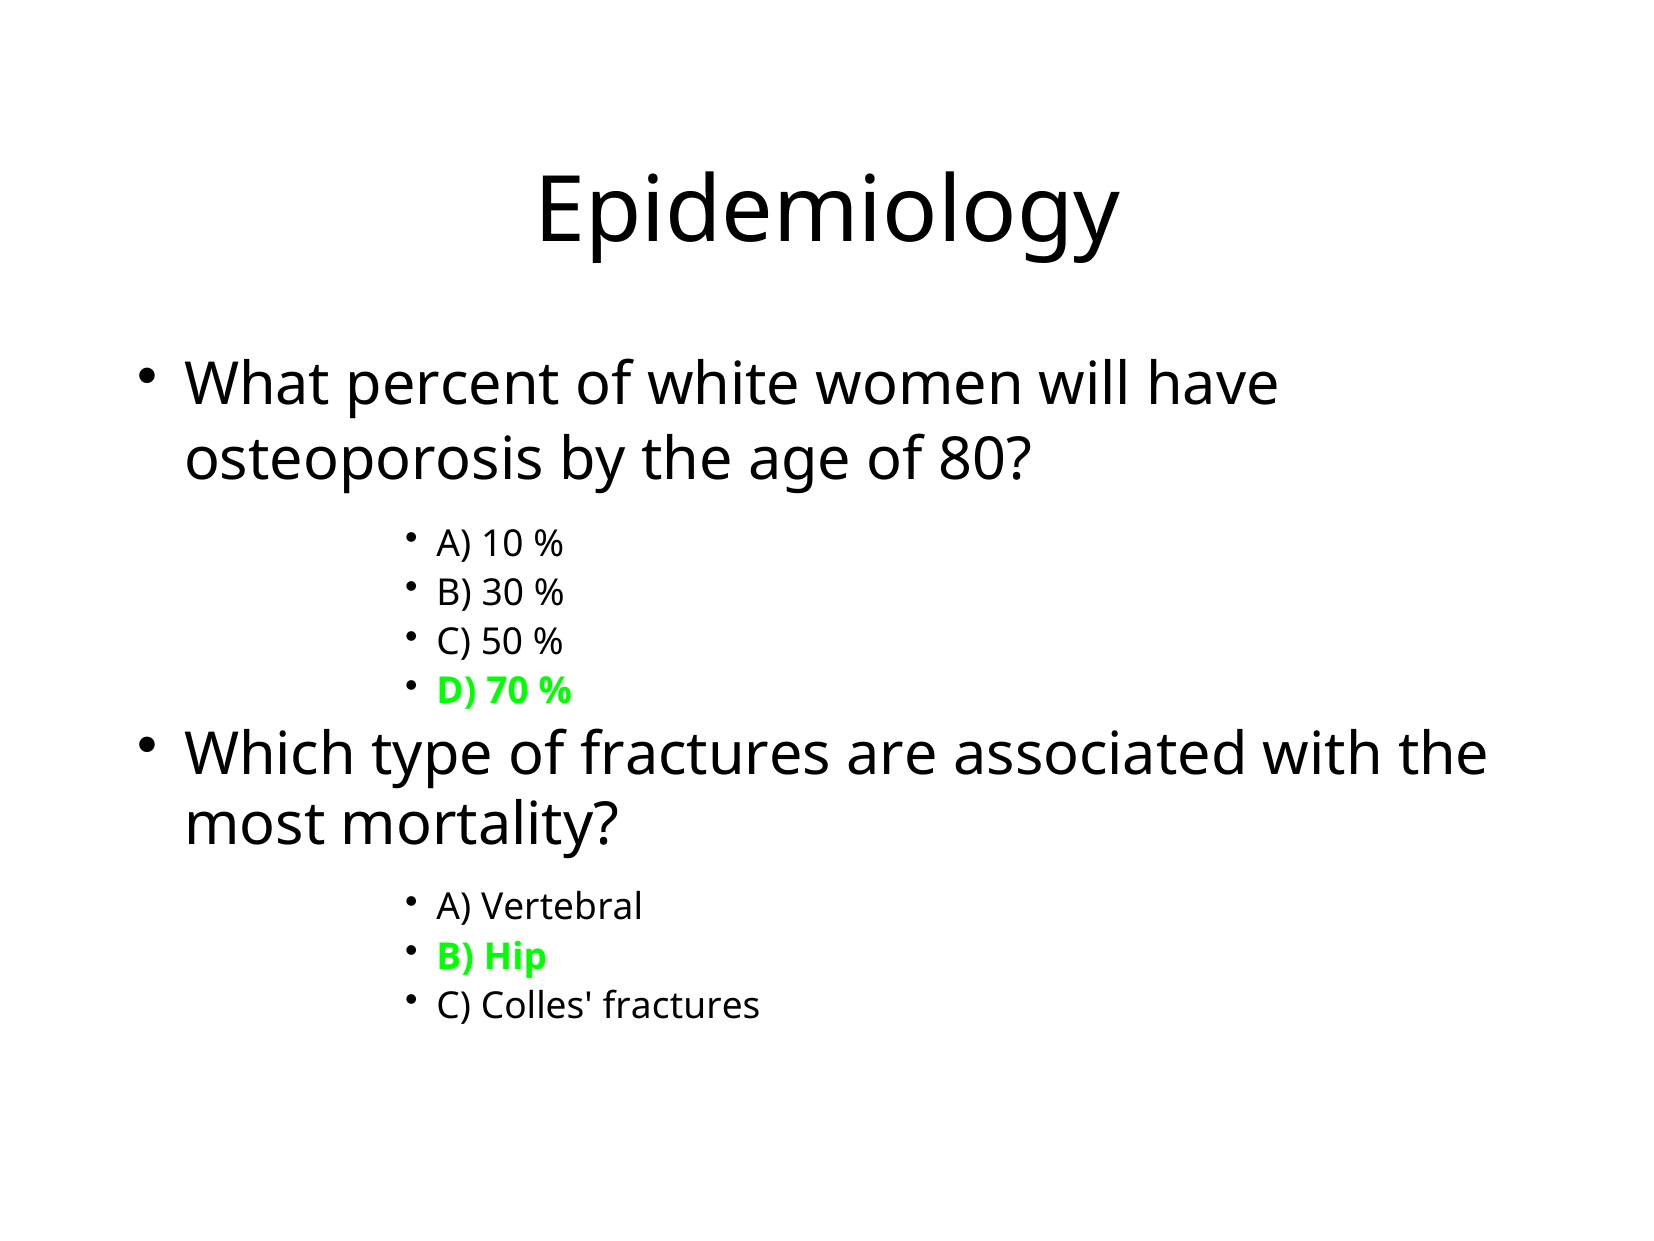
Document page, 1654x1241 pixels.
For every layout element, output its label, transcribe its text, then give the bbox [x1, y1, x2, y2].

list What percent of white women will have osteoporosis by the age of 80? A) 10 % B) 30 % C) 50 % D) 70 % Which type of fractures are associated with the most mortality? A) Vertebral B) Hip C) Colles' fractures [121, 344, 1534, 1033]
title Epidemiology [121, 155, 1534, 258]
